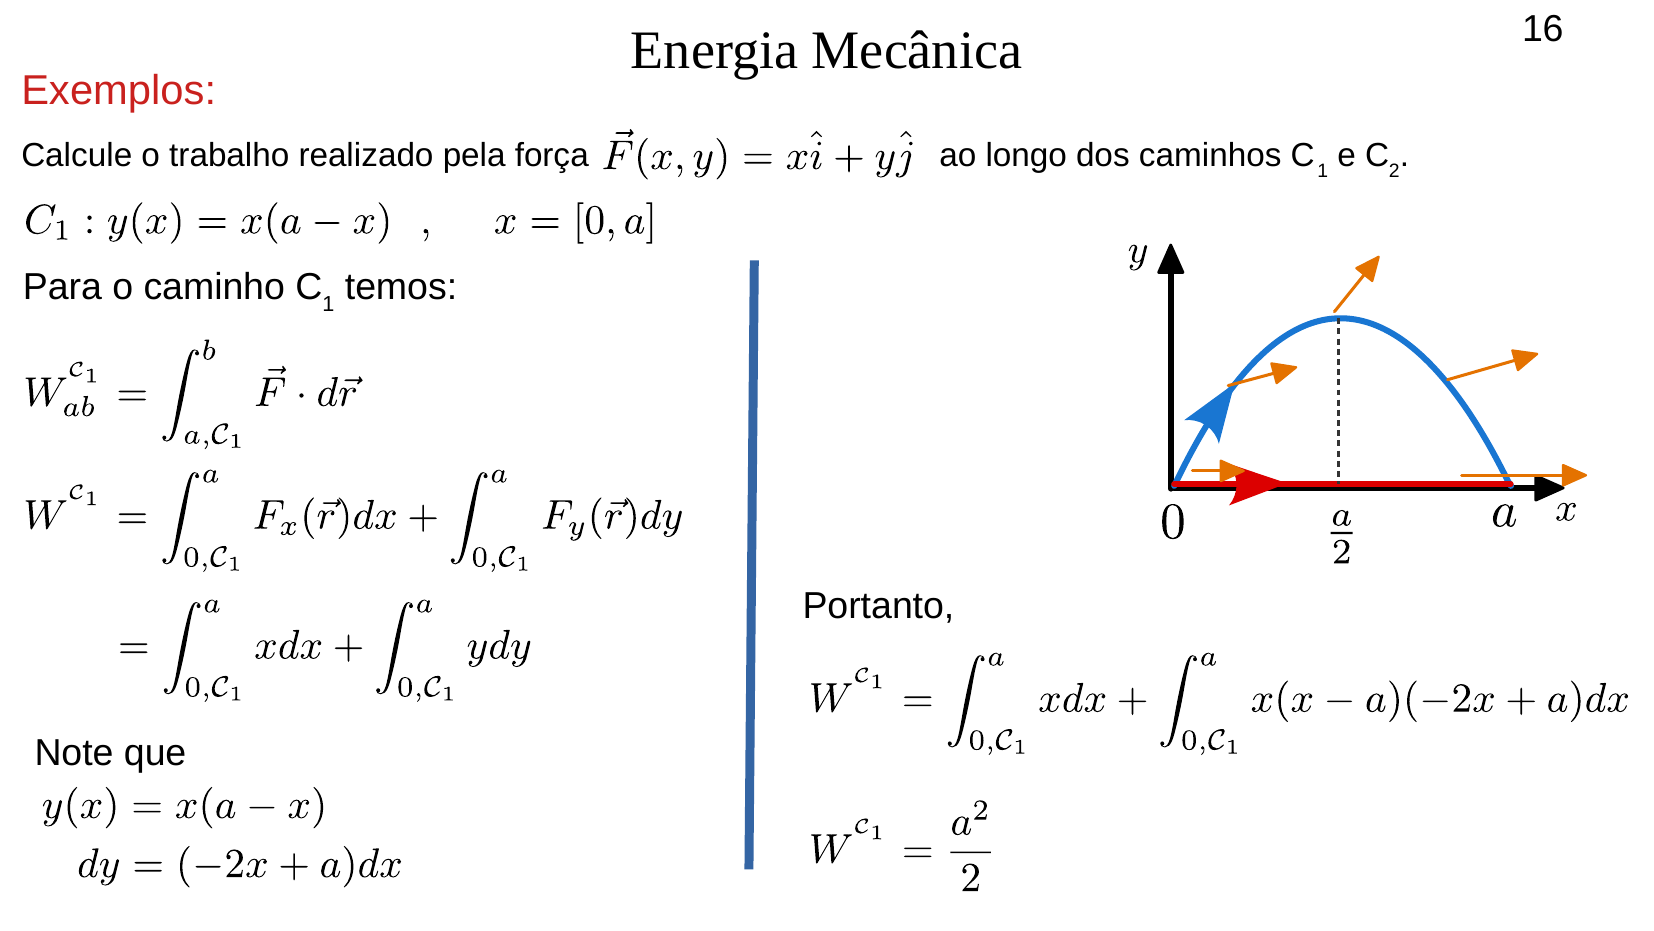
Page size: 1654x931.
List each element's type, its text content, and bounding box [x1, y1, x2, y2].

picture [808, 652, 1629, 756]
picture [1490, 504, 1517, 528]
text_box Para o caminho C1 temos: [8, 257, 473, 324]
picture [117, 599, 531, 702]
picture [22, 200, 654, 246]
text_box Portanto, [787, 576, 980, 634]
picture [1160, 504, 1184, 540]
picture [808, 800, 991, 892]
picture [23, 469, 682, 573]
text_box Exemplos: Calcule o trabalho realizado pela força ao longo dos caminhos C1 e C2. [6, 59, 1600, 189]
picture [75, 844, 403, 889]
picture [23, 339, 363, 450]
text_box <number> [1507, 0, 1654, 71]
picture [601, 128, 913, 180]
picture [1328, 507, 1355, 566]
text_box Energia Mecânica [616, 0, 1038, 59]
picture [40, 785, 325, 830]
picture [1126, 243, 1149, 273]
text_box Note que [19, 724, 212, 782]
picture [1555, 502, 1577, 521]
